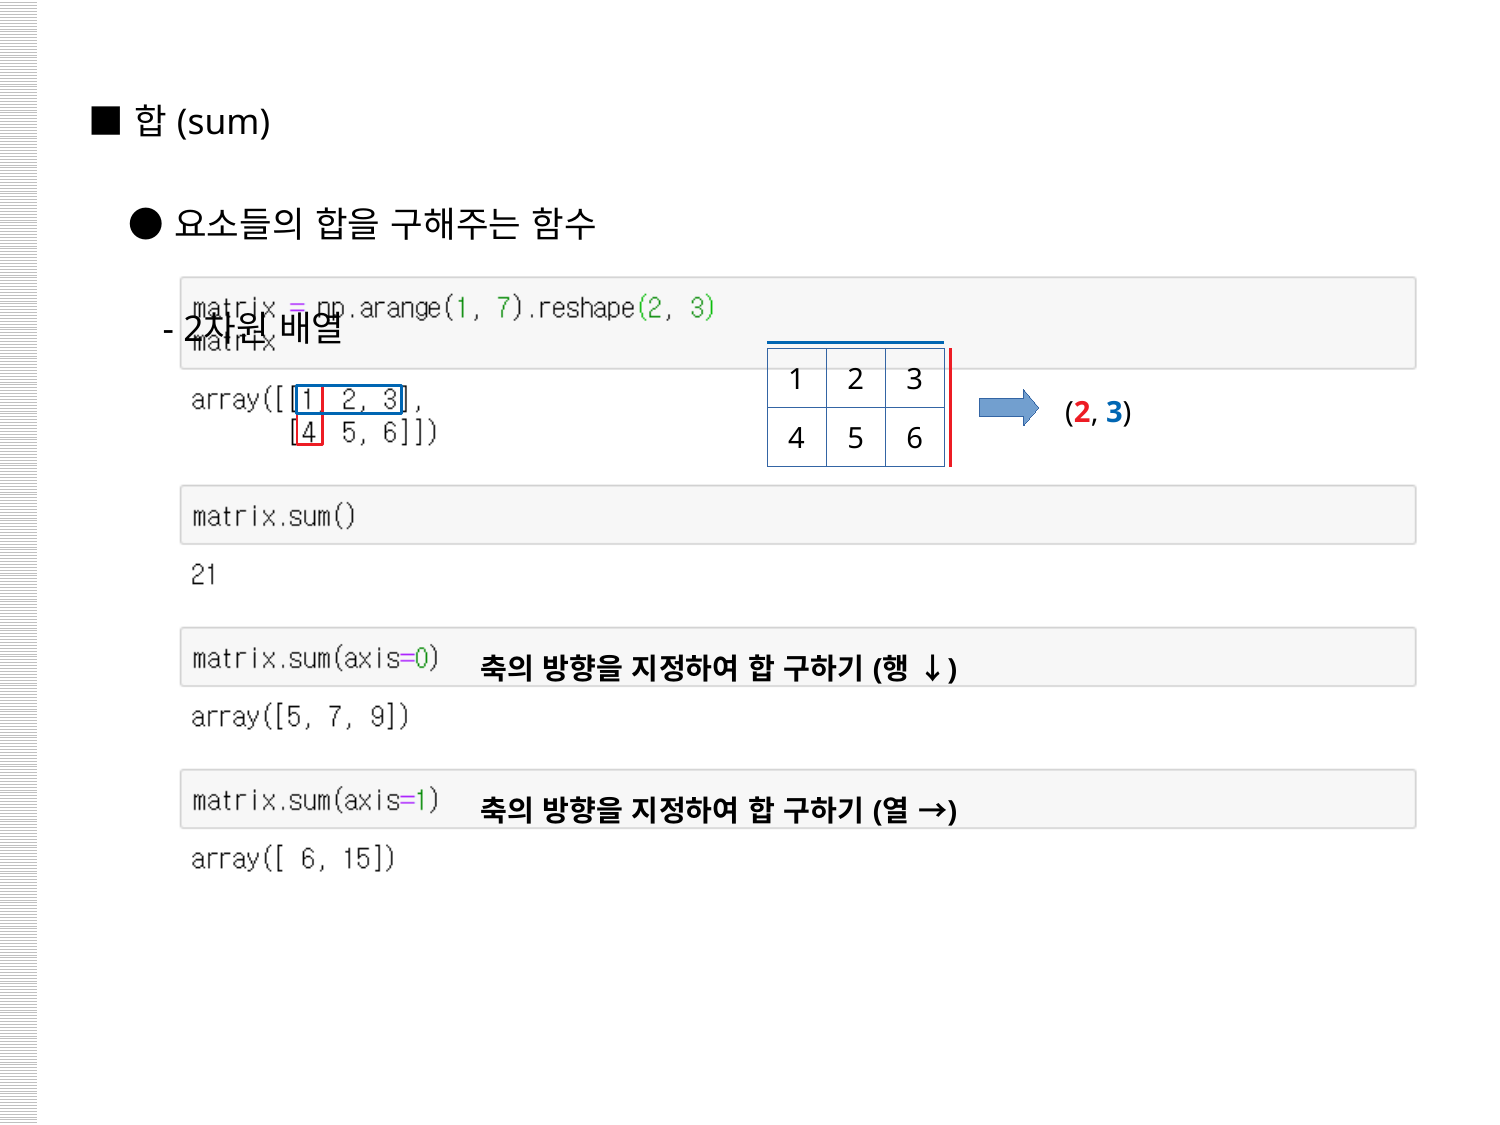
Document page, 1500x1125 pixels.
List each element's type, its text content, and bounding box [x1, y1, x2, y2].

text_box 축의 방향을 지정하여 합 구하기 (행 ↓) [465, 637, 1008, 686]
text_box 축의 방향을 지정하여 합 구하기 (열 →) [465, 779, 1015, 827]
text_box 4 [767, 407, 826, 467]
text_box 5 [826, 407, 885, 467]
text_box 3 [885, 348, 945, 407]
text_box ■ 합 (sum) ● 요소들의 합을 구해주는 함수 - 2차원 배열 [73, 33, 1453, 990]
text_box 6 [885, 407, 945, 467]
text_box 1 [767, 348, 826, 407]
text_box 2 [826, 348, 885, 407]
text_box [979, 389, 1039, 426]
text_box (2, 3) [1050, 383, 1223, 432]
